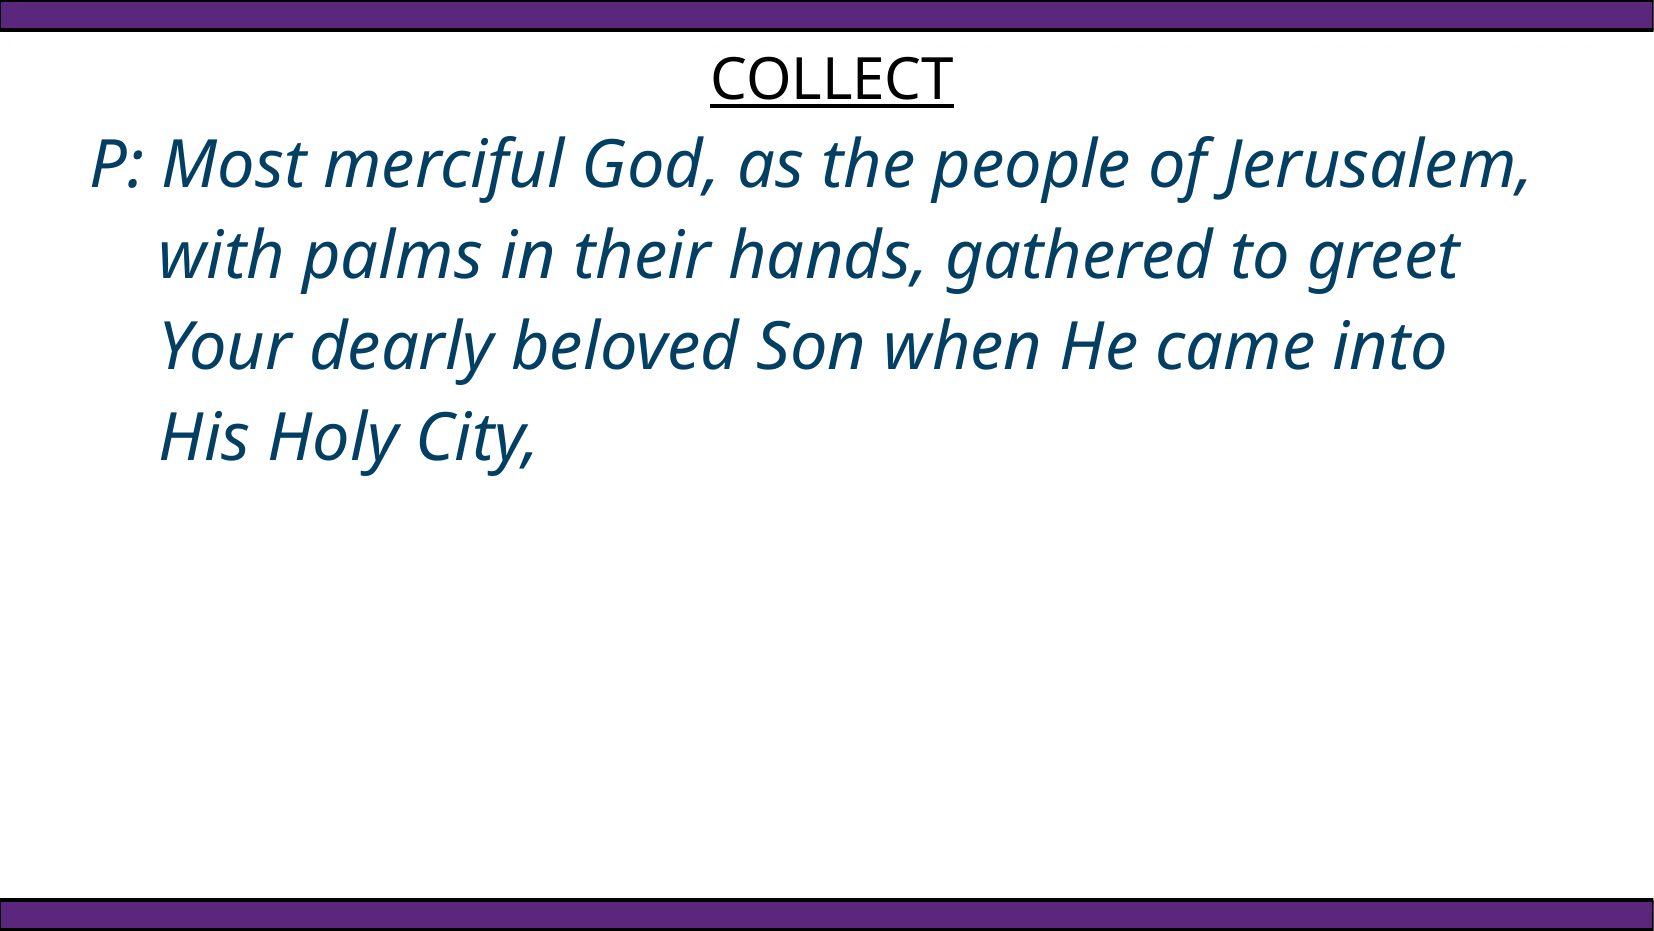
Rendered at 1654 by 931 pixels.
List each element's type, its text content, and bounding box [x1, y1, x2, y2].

picture [0, 31, 1654, 900]
text_box [0, 0, 1654, 31]
text_box COLLECT P: Most merciful God, as the people of Jerusalem, with palms in their hands, gathered to greet Your dearly beloved Son when He came into His Holy City, [75, 30, 1591, 478]
text_box [0, 900, 1654, 931]
